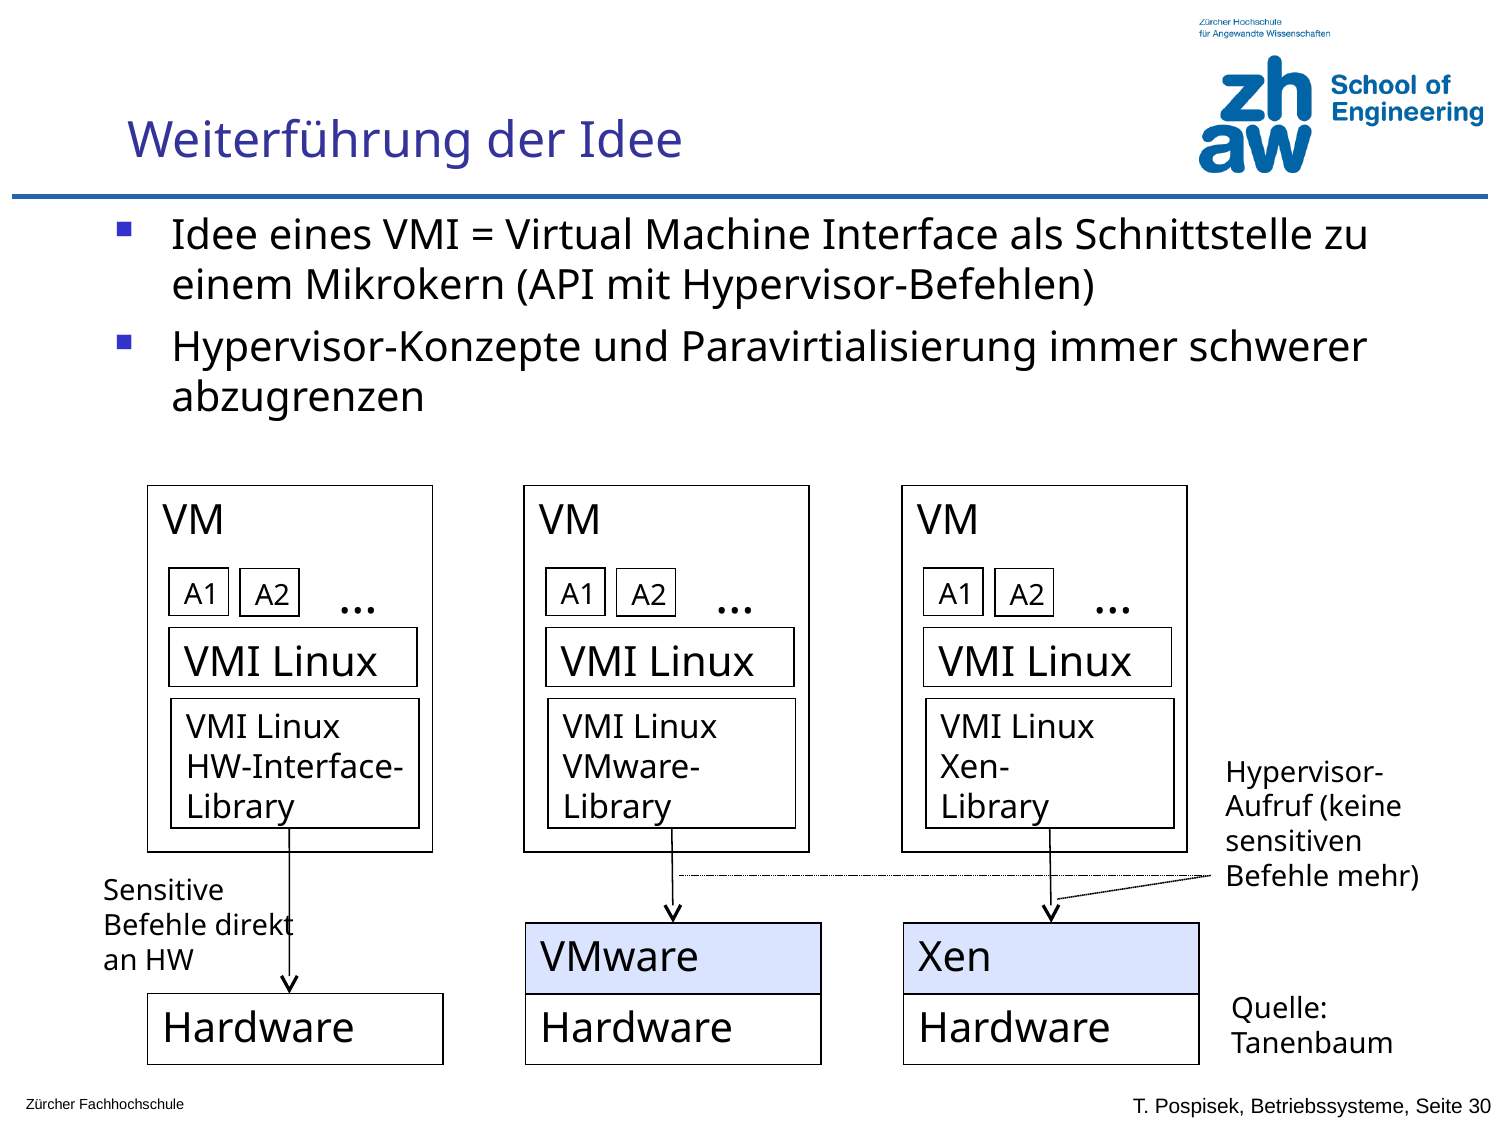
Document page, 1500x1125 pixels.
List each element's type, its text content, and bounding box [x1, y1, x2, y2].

text_box VMI Linux Xen- Library [925, 698, 1174, 829]
text_box A2 [240, 568, 300, 616]
text_box VM [902, 485, 1187, 852]
text_box VMI Linux VMware- Library [547, 698, 796, 829]
text_box Hardware [147, 993, 443, 1065]
text_box Hypervisor-Aufruf (keine sensitiven Befehle mehr) [1210, 745, 1447, 901]
text_box VM [147, 485, 433, 852]
text_box VMI Linux [545, 627, 794, 687]
list Idee eines VMI = Virtual Machine Interface als Schnittstelle zu einem Mikrokern (API mit Hypervisor-Befehlen) Hypervisor-Konzepte und Paravirtialisierung immer schwerer abzugrenzen [99, 200, 1400, 421]
text_box VMI Linux [923, 627, 1172, 687]
text_box Hardware [525, 994, 821, 1065]
text_box VMware [525, 922, 821, 994]
text_box Xen [903, 922, 1199, 994]
text_box VMI Linux [169, 627, 418, 687]
text_box A1 [169, 568, 229, 616]
title Weiterführung der Idee [112, 50, 1391, 175]
text_box … [1078, 556, 1148, 632]
picture [1199, 19, 1483, 173]
text_box A2 [994, 568, 1054, 616]
text_box … [700, 556, 770, 632]
text_box A2 [616, 568, 676, 616]
text_box Hardware [903, 994, 1199, 1065]
text_box A1 [923, 568, 983, 616]
text_box VMI Linux HW-Interface- Library [171, 698, 420, 829]
text_box A1 [545, 568, 605, 616]
text_box Quelle: Tanenbaum [1216, 981, 1409, 1067]
text_box VM [524, 485, 809, 852]
text_box … [324, 556, 394, 632]
text_box Sensitive Befehle direkt an HW [88, 863, 325, 984]
